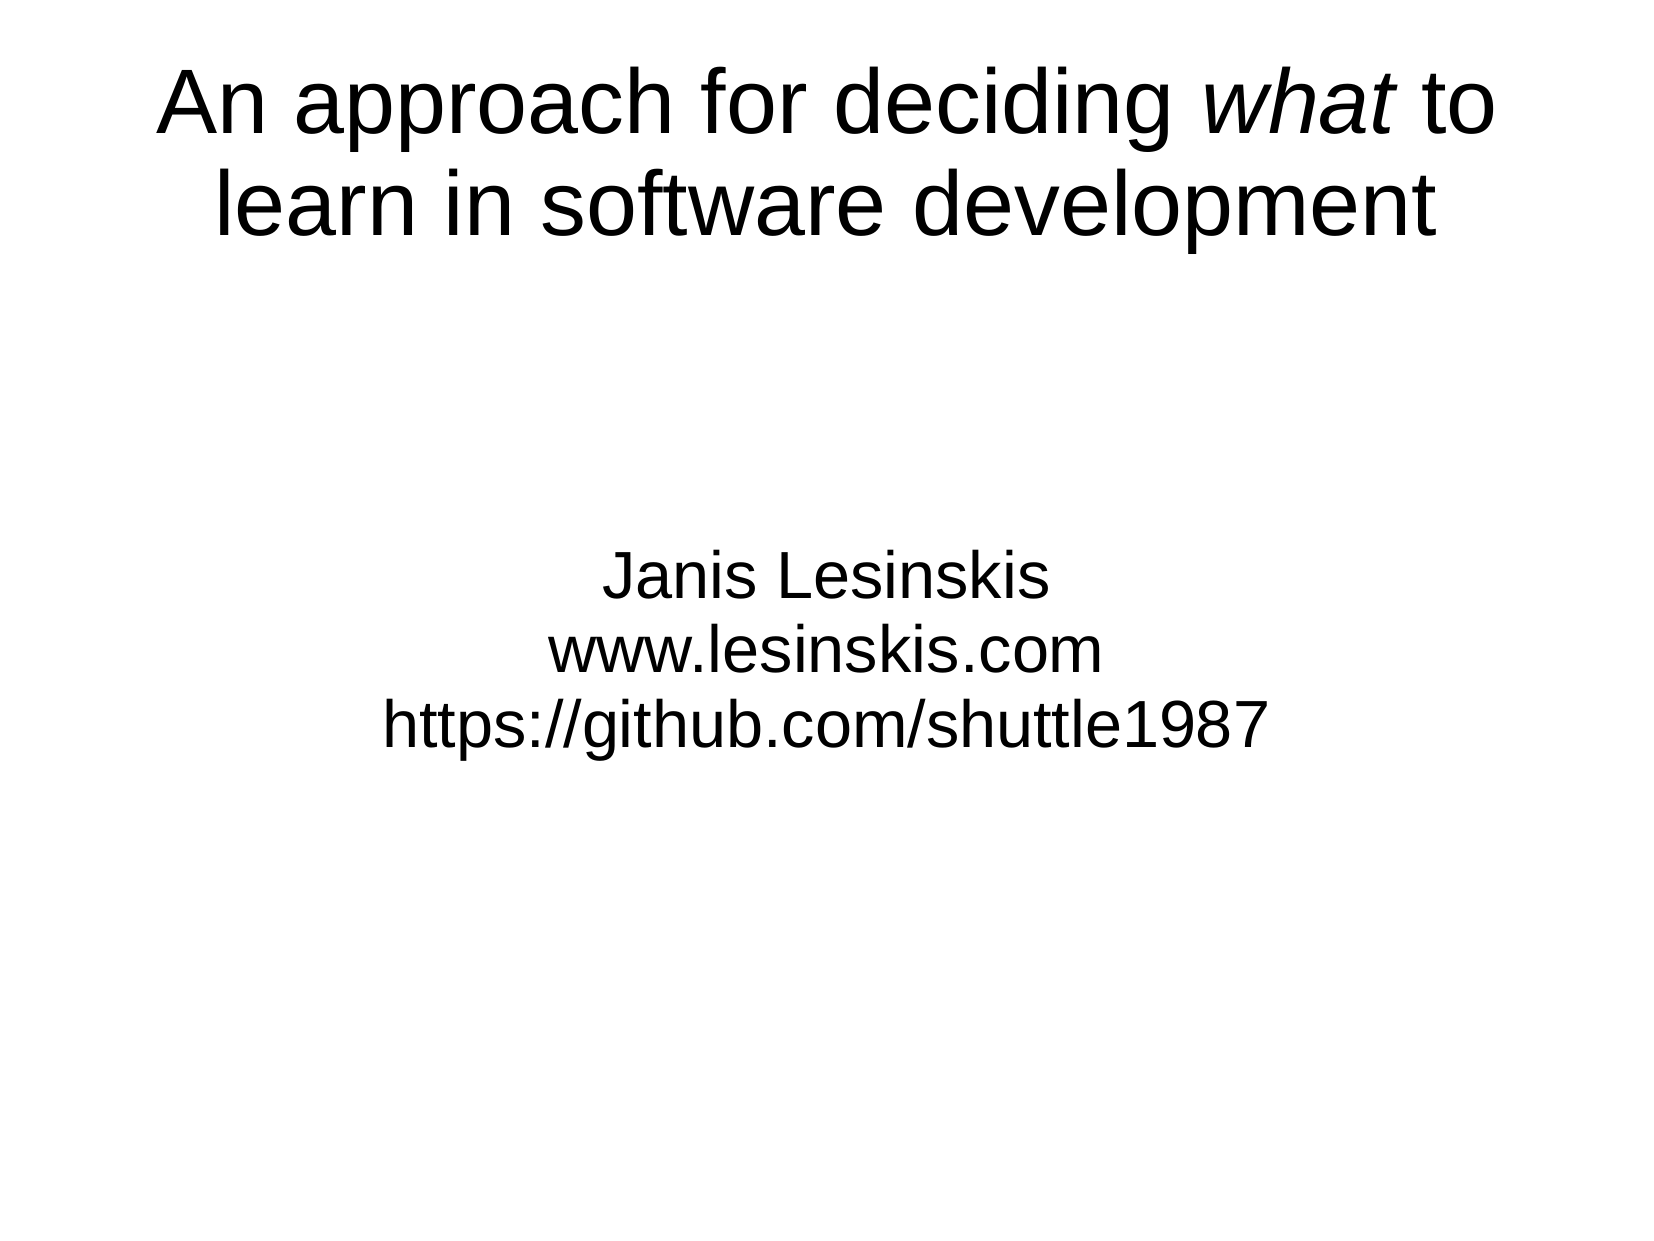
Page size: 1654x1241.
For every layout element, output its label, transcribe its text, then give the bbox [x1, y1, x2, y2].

title An approach for deciding what to learn in software development [82, 49, 1571, 257]
subtitle Janis Lesinskis www.lesinskis.com https://github.com/shuttle1987 [82, 290, 1571, 1010]
